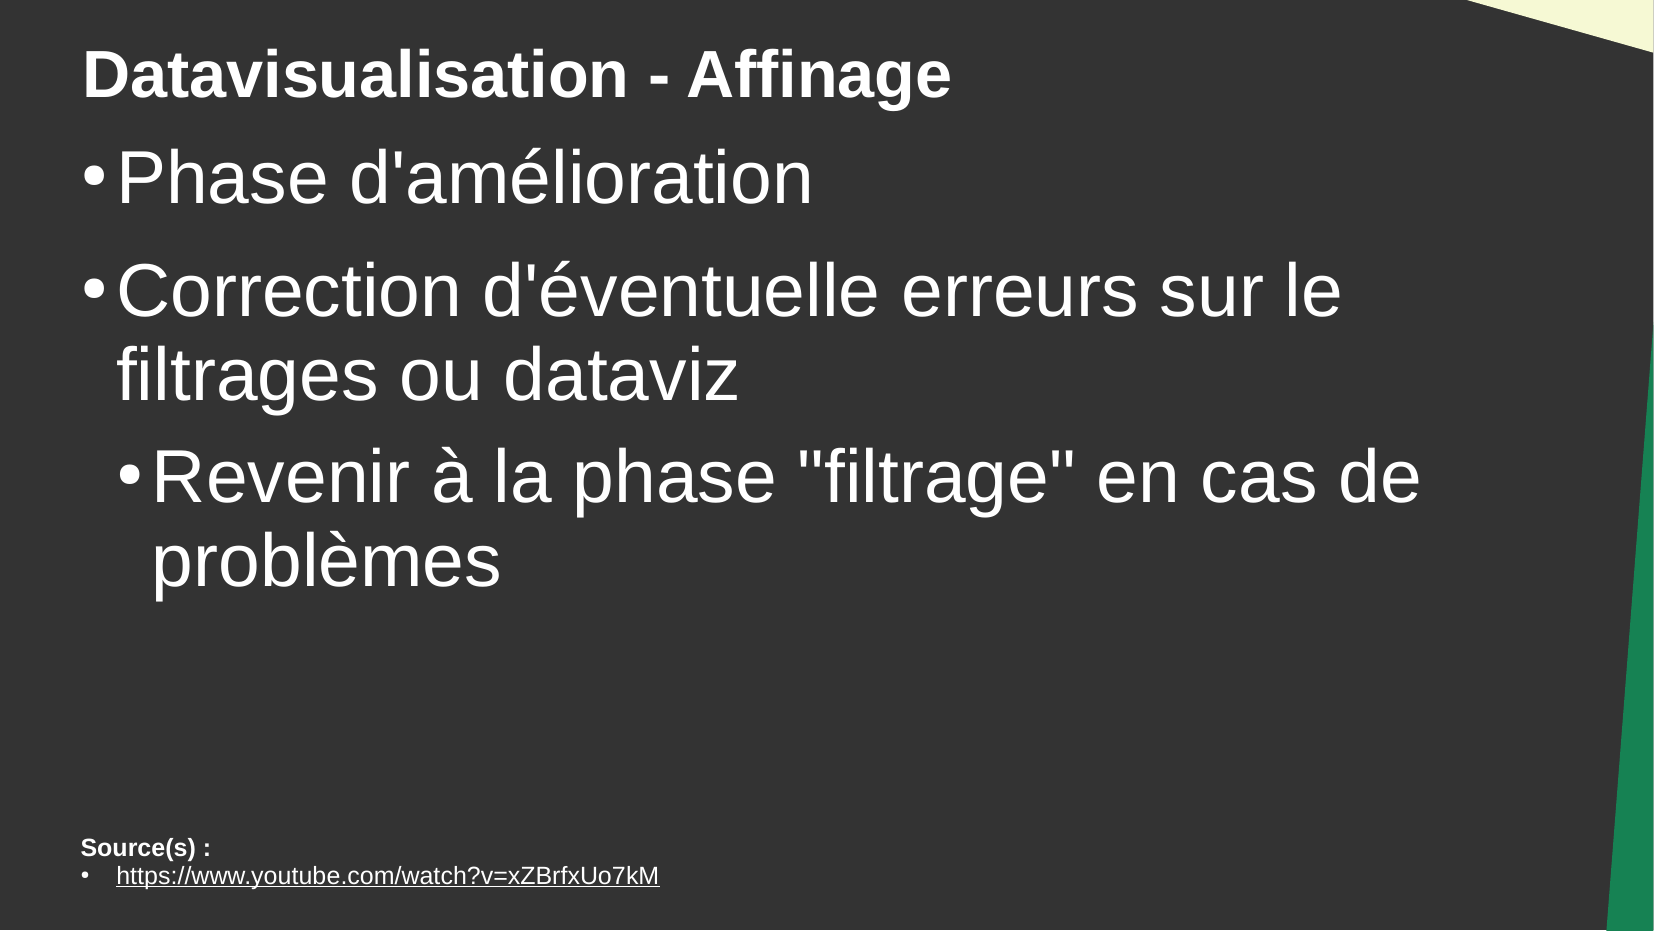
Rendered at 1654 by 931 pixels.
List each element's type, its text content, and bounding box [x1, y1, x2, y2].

list Phase d'amélioration Correction d'éventuelle erreurs sur le filtrages ou dataviz Revenir à la phase "filtrage" en cas de problèmes [80, 135, 1560, 762]
text_box [1466, 0, 1654, 53]
text_box [1606, 315, 1654, 931]
title Datavisualisation - Affinage [82, 37, 1571, 122]
text_box Source(s) : https://www.youtube.com/watch?v=xZBrfxUo7kM [65, 826, 1483, 926]
